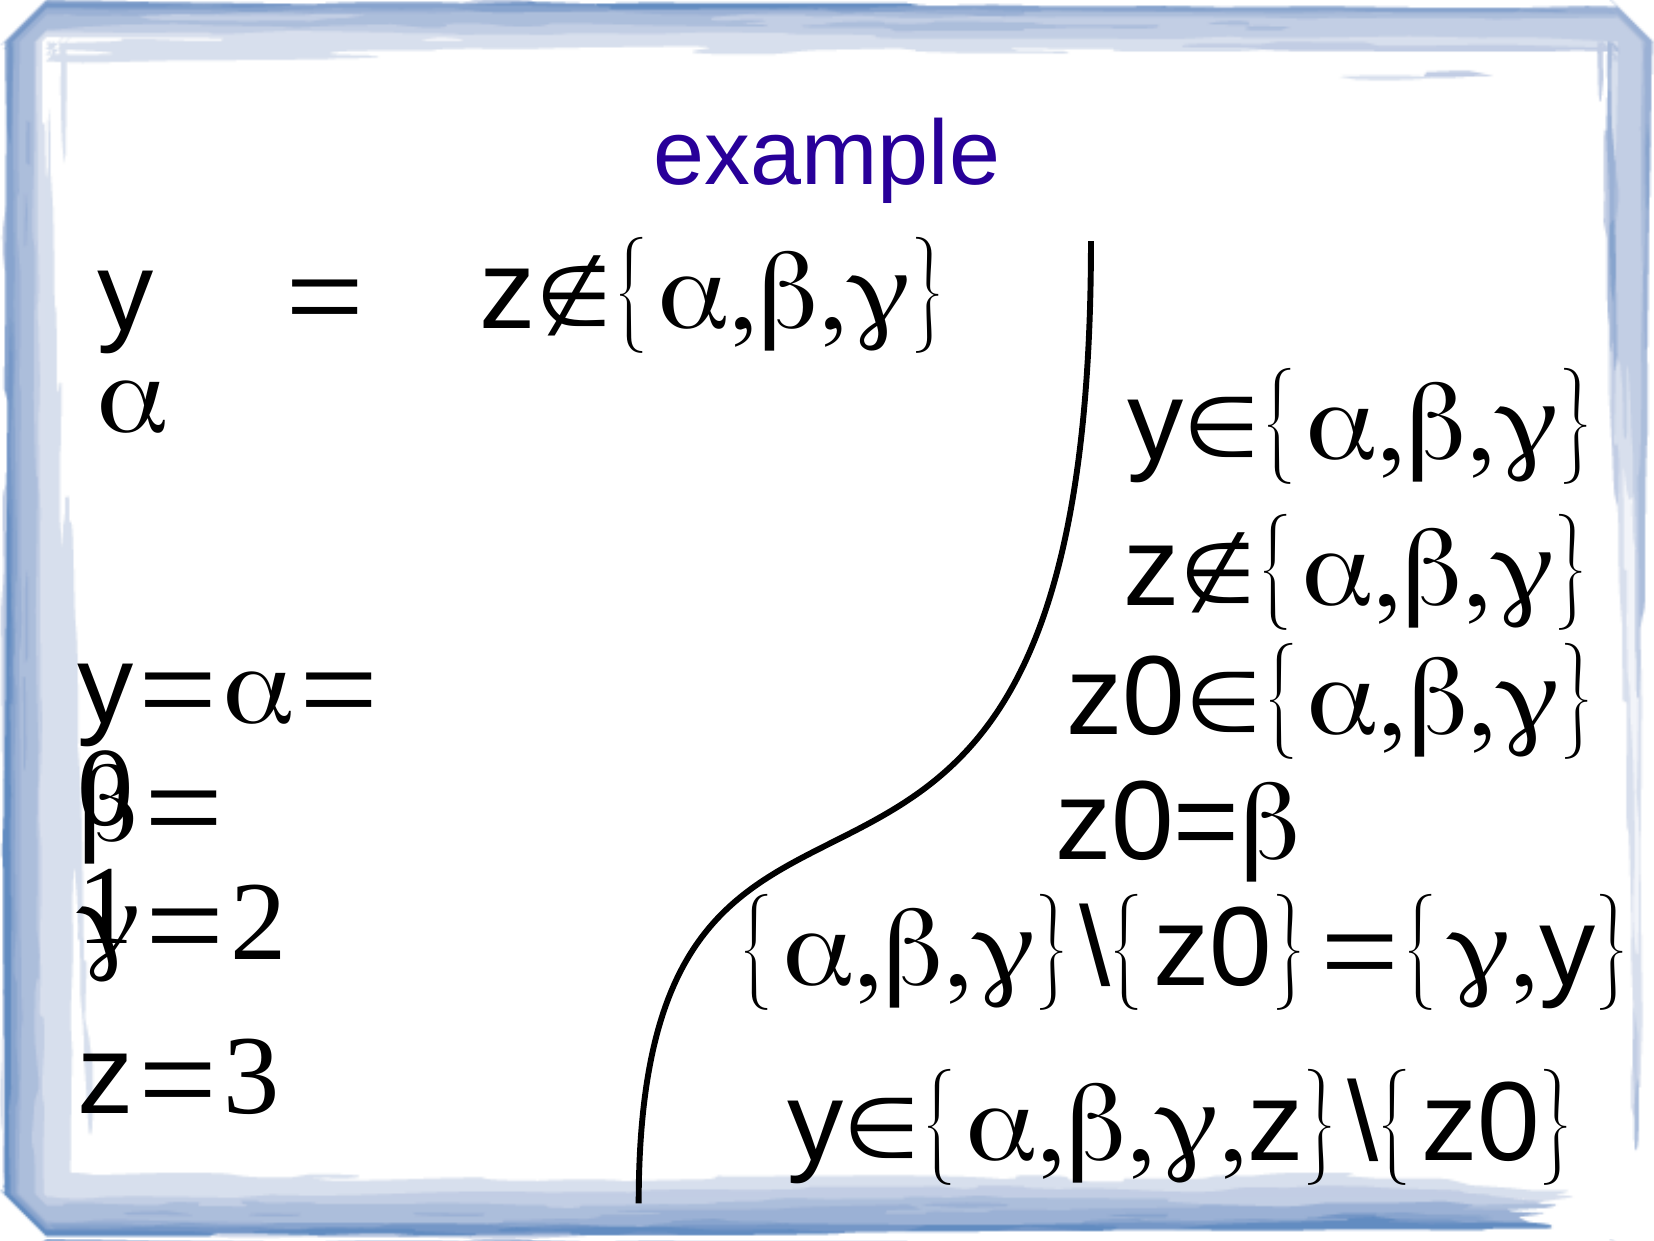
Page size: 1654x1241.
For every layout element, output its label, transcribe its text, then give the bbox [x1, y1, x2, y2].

text_box y=a=0 [62, 614, 447, 767]
text_box g=2 [62, 874, 302, 1004]
text_box z0=b {a,b,g}\{z0}={g,y} [718, 750, 962, 912]
text_box z0=b {a,b,g}\{z0}={g,y} [718, 750, 1654, 1041]
picture [0, 0, 1654, 1241]
text_box z=3 [62, 1004, 305, 1157]
text_box b=1 [62, 756, 299, 874]
title example [82, 49, 1571, 257]
text_box z{a,b,g} [464, 218, 1000, 372]
text_box y{a,b,g} [1112, 350, 1624, 496]
text_box z0{a,b,g} [1051, 625, 1625, 750]
text_box y{a,b,g,z}\{z0} [772, 1051, 1654, 1205]
text_box z{a,b,g} [1108, 496, 1644, 650]
text_box y = a [82, 220, 385, 374]
